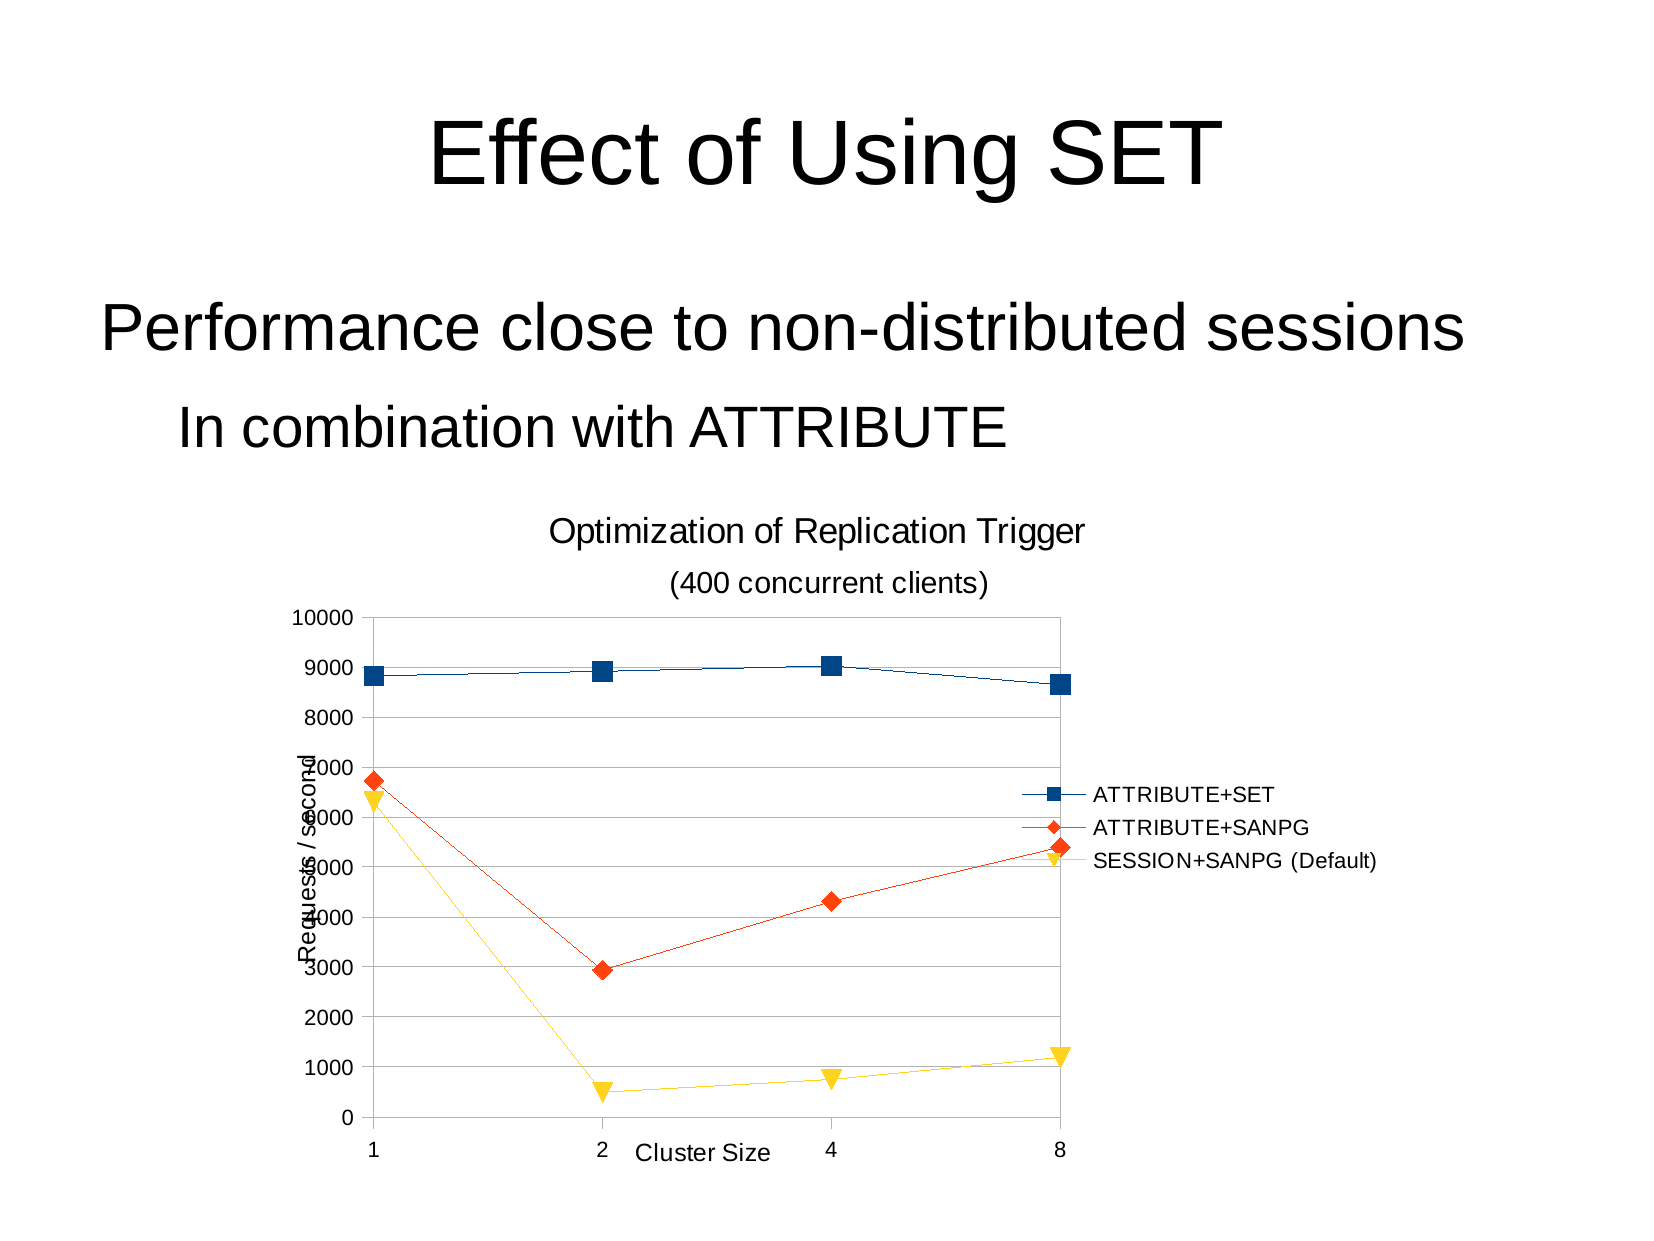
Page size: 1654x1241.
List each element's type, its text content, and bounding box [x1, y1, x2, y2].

list Performance close to non-distributed sessions In combination with ATTRIBUTE [82, 290, 1571, 526]
title Effect of Using SET [82, 49, 1571, 257]
chart [262, 487, 1388, 1189]
